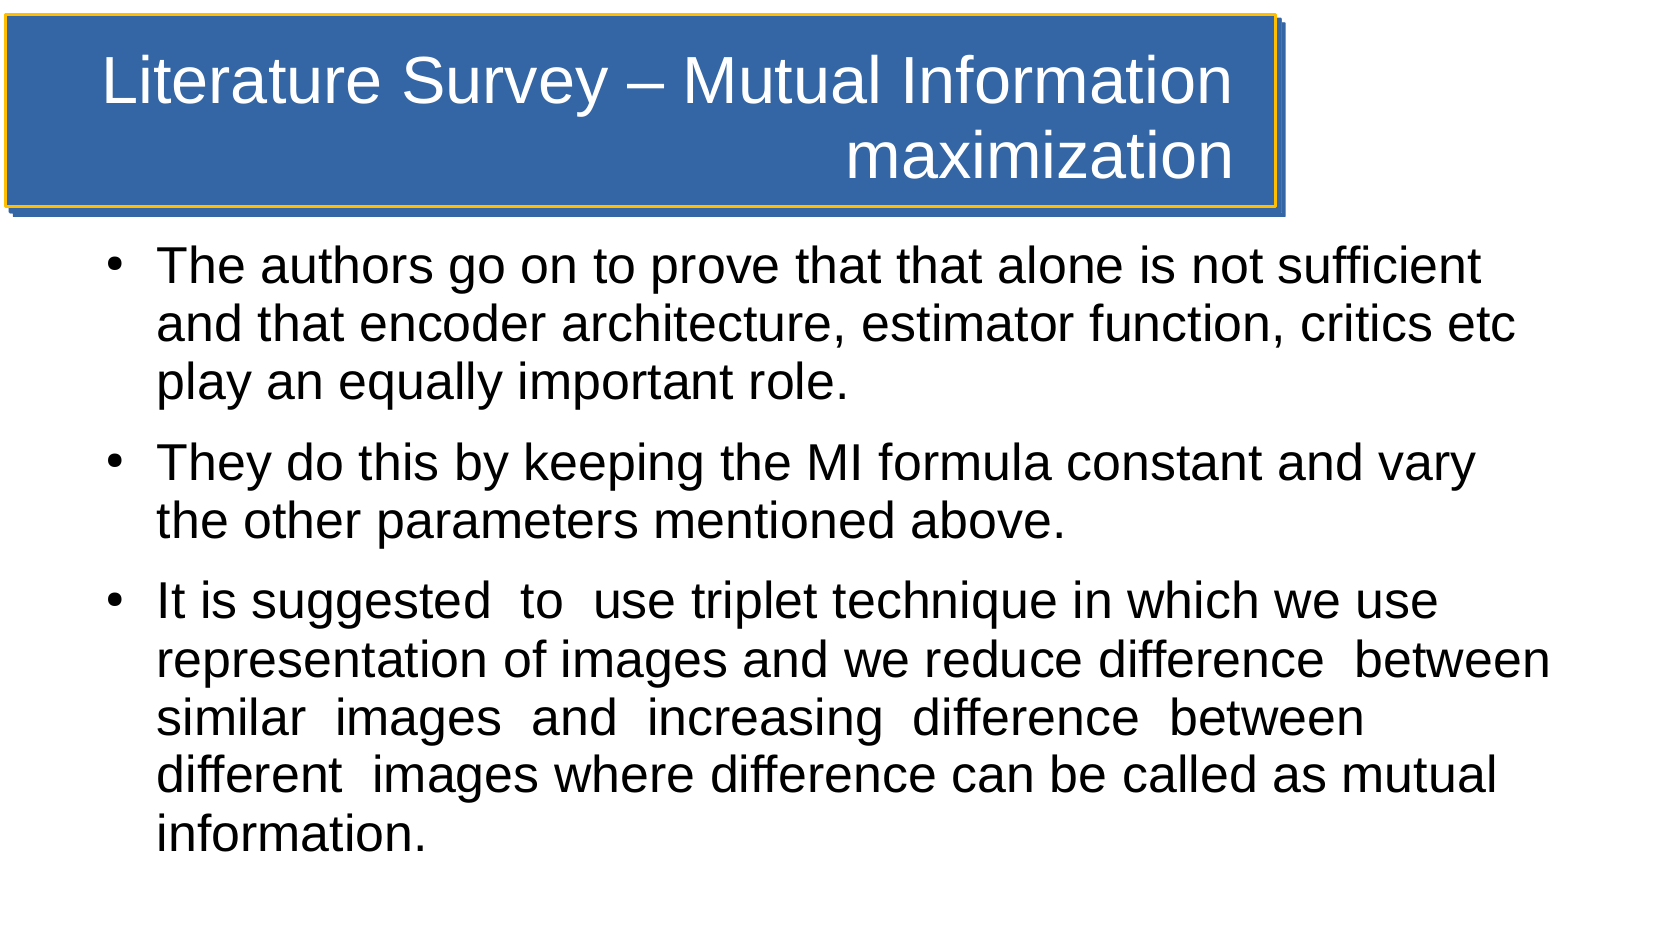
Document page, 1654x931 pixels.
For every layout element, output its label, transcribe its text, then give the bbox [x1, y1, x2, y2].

list The authors go on to prove that that alone is not sufficient and that encoder architecture, estimator function, critics etc play an equally important role. They do this by keeping the MI formula constant and vary the other parameters mentioned above. It is suggested to use triplet technique in which we use representation of images and we reduce difference between similar images and increasing difference between different images where difference can be called as mutual information. [88, 236, 1565, 863]
title Literature Survey – Mutual Information maximization [82, 43, 1235, 193]
